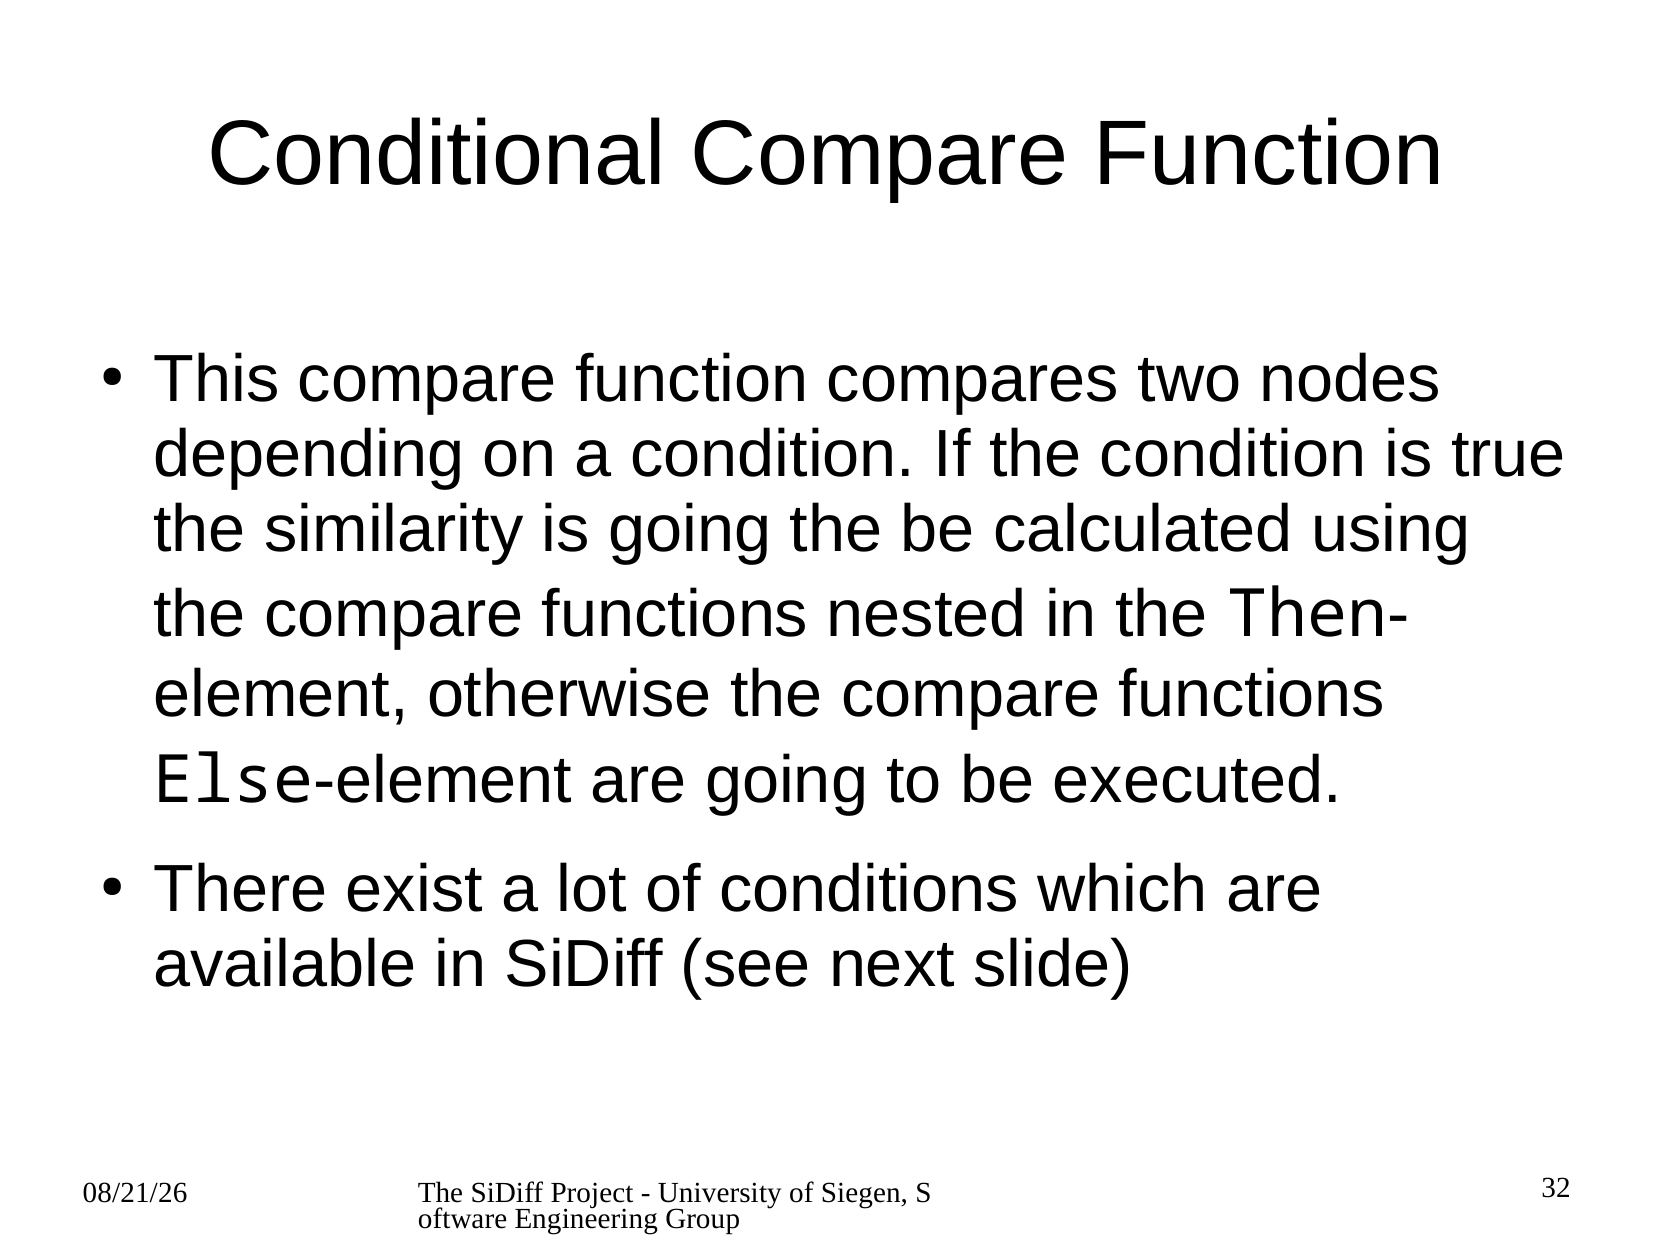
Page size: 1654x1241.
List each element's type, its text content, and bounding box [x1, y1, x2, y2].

list This compare function compares two nodes depending on a condition. If the condition is true the similarity is going the be calculated using the compare functions nested in the Then-element, otherwise the compare functions Else-element are going to be executed. There exist a lot of conditions which are available in SiDiff (see next slide) [82, 237, 1571, 1105]
title Conditional Compare Function [82, 49, 1571, 237]
